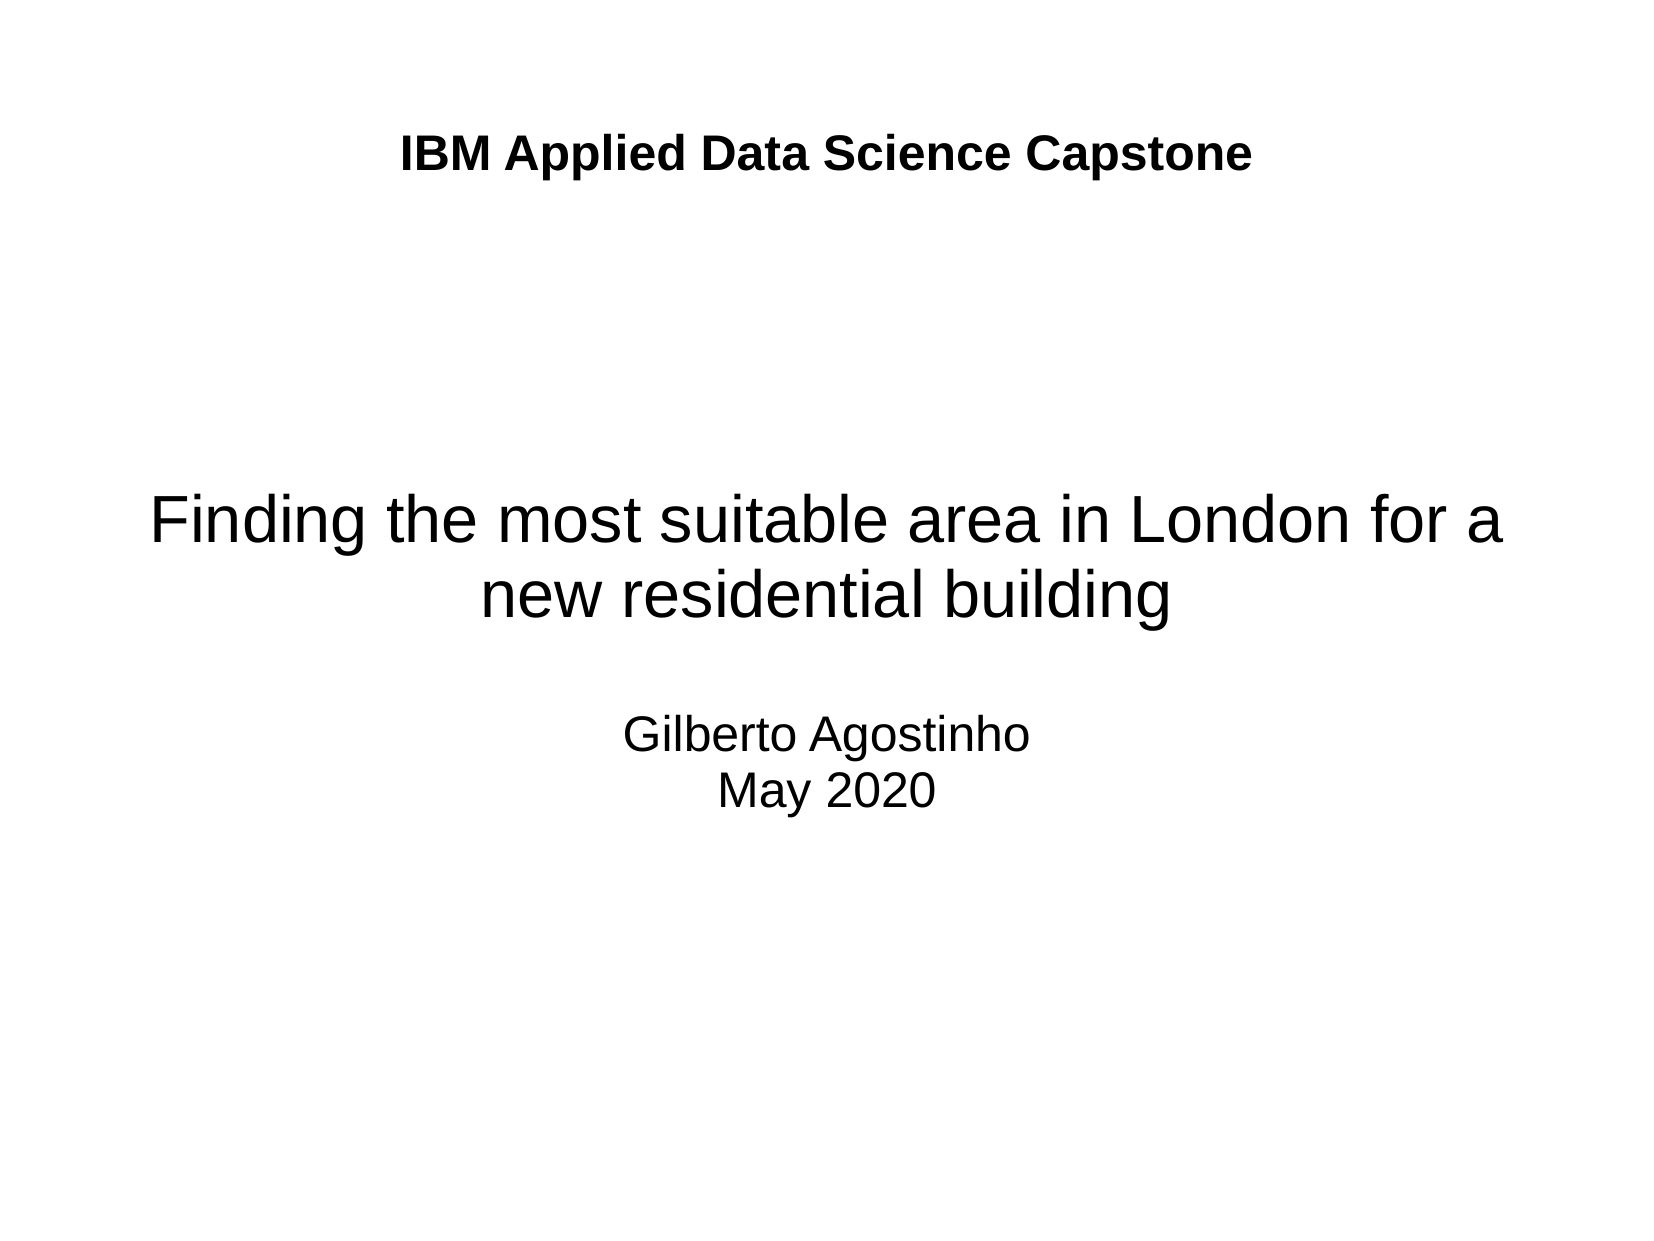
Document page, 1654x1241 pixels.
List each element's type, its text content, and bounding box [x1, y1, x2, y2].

title IBM Applied Data Science Capstone [82, 49, 1571, 257]
subtitle Finding the most suitable area in London for a new residential building Gilberto Agostinho May 2020 [82, 290, 1571, 1010]
